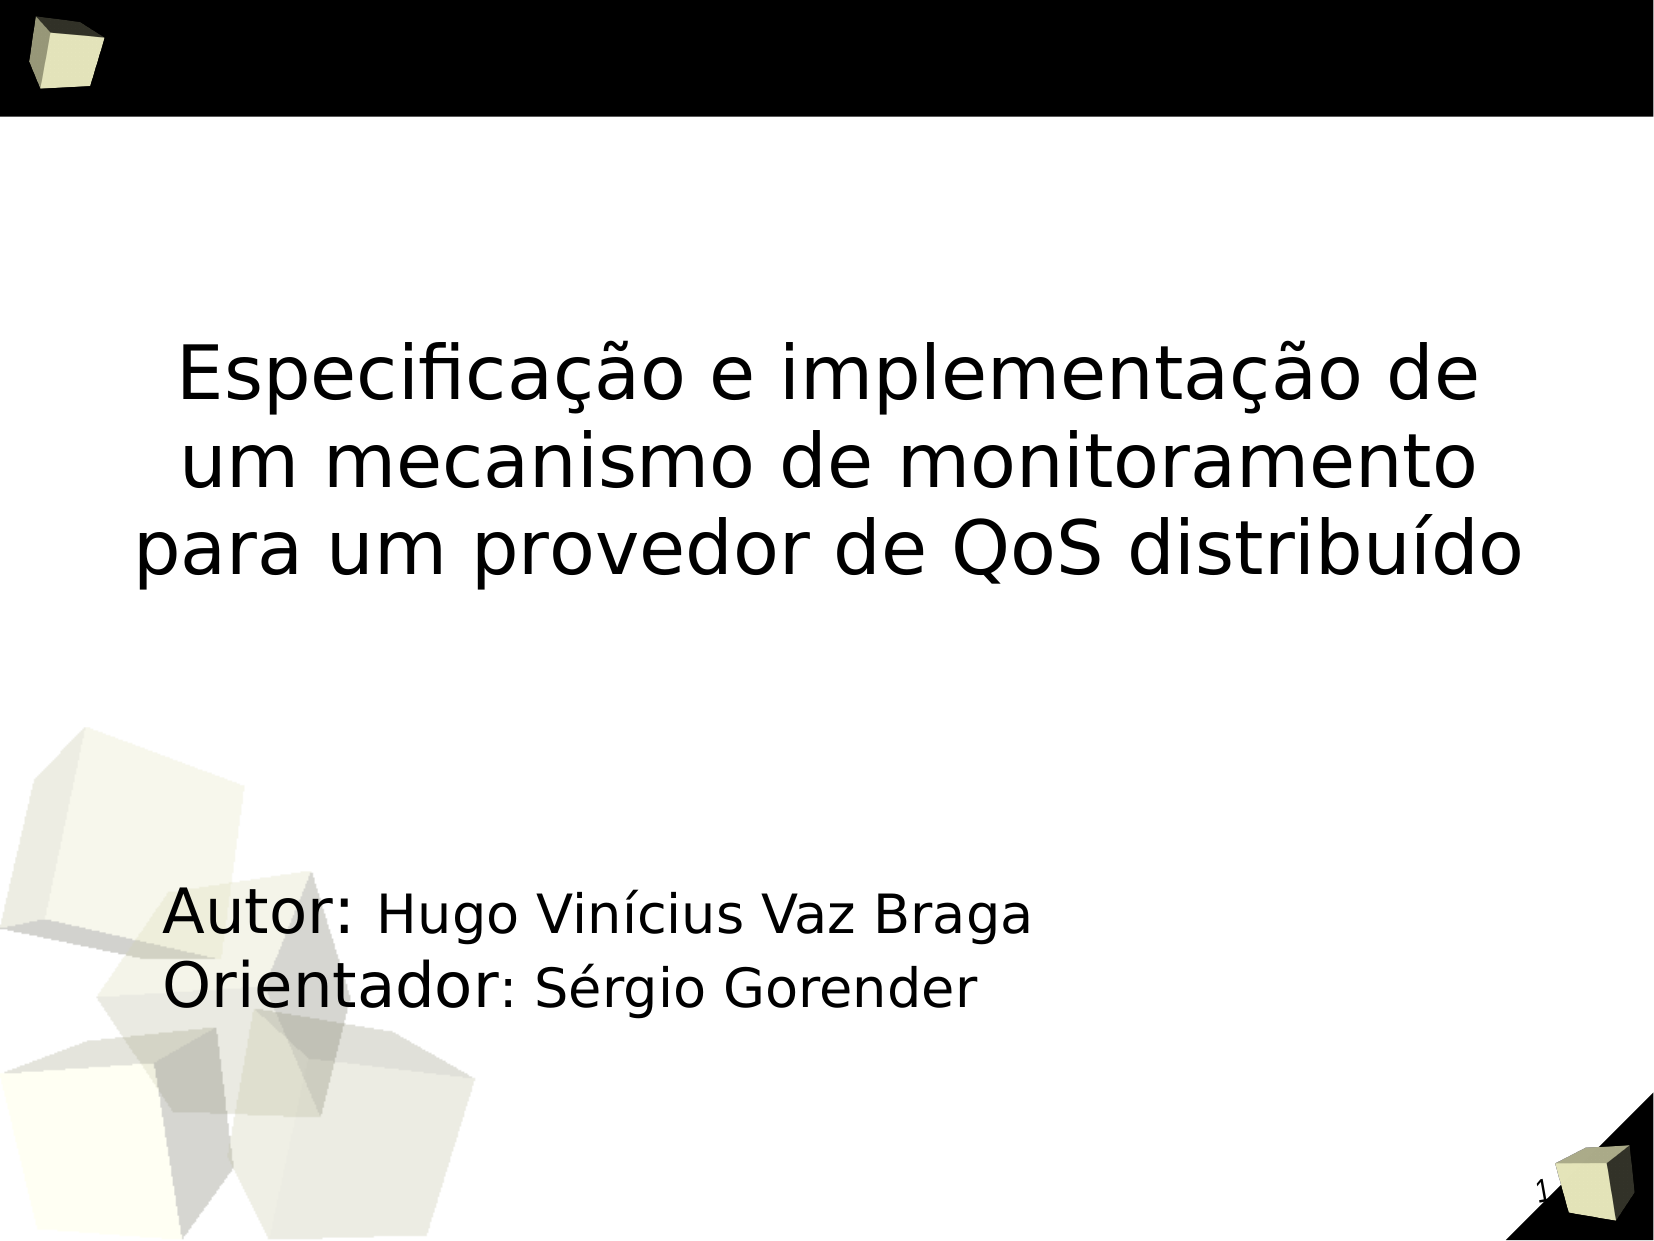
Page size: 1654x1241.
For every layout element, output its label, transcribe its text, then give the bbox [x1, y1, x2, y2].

text_box Autor: Hugo Vinícius Vaz Braga Orientador: Sérgio Gorender [147, 864, 1506, 1030]
picture [0, 726, 477, 1241]
title Especificação e implementação de um mecanismo de monitoramento para um provedor de QoS distribuído [123, 243, 1536, 680]
